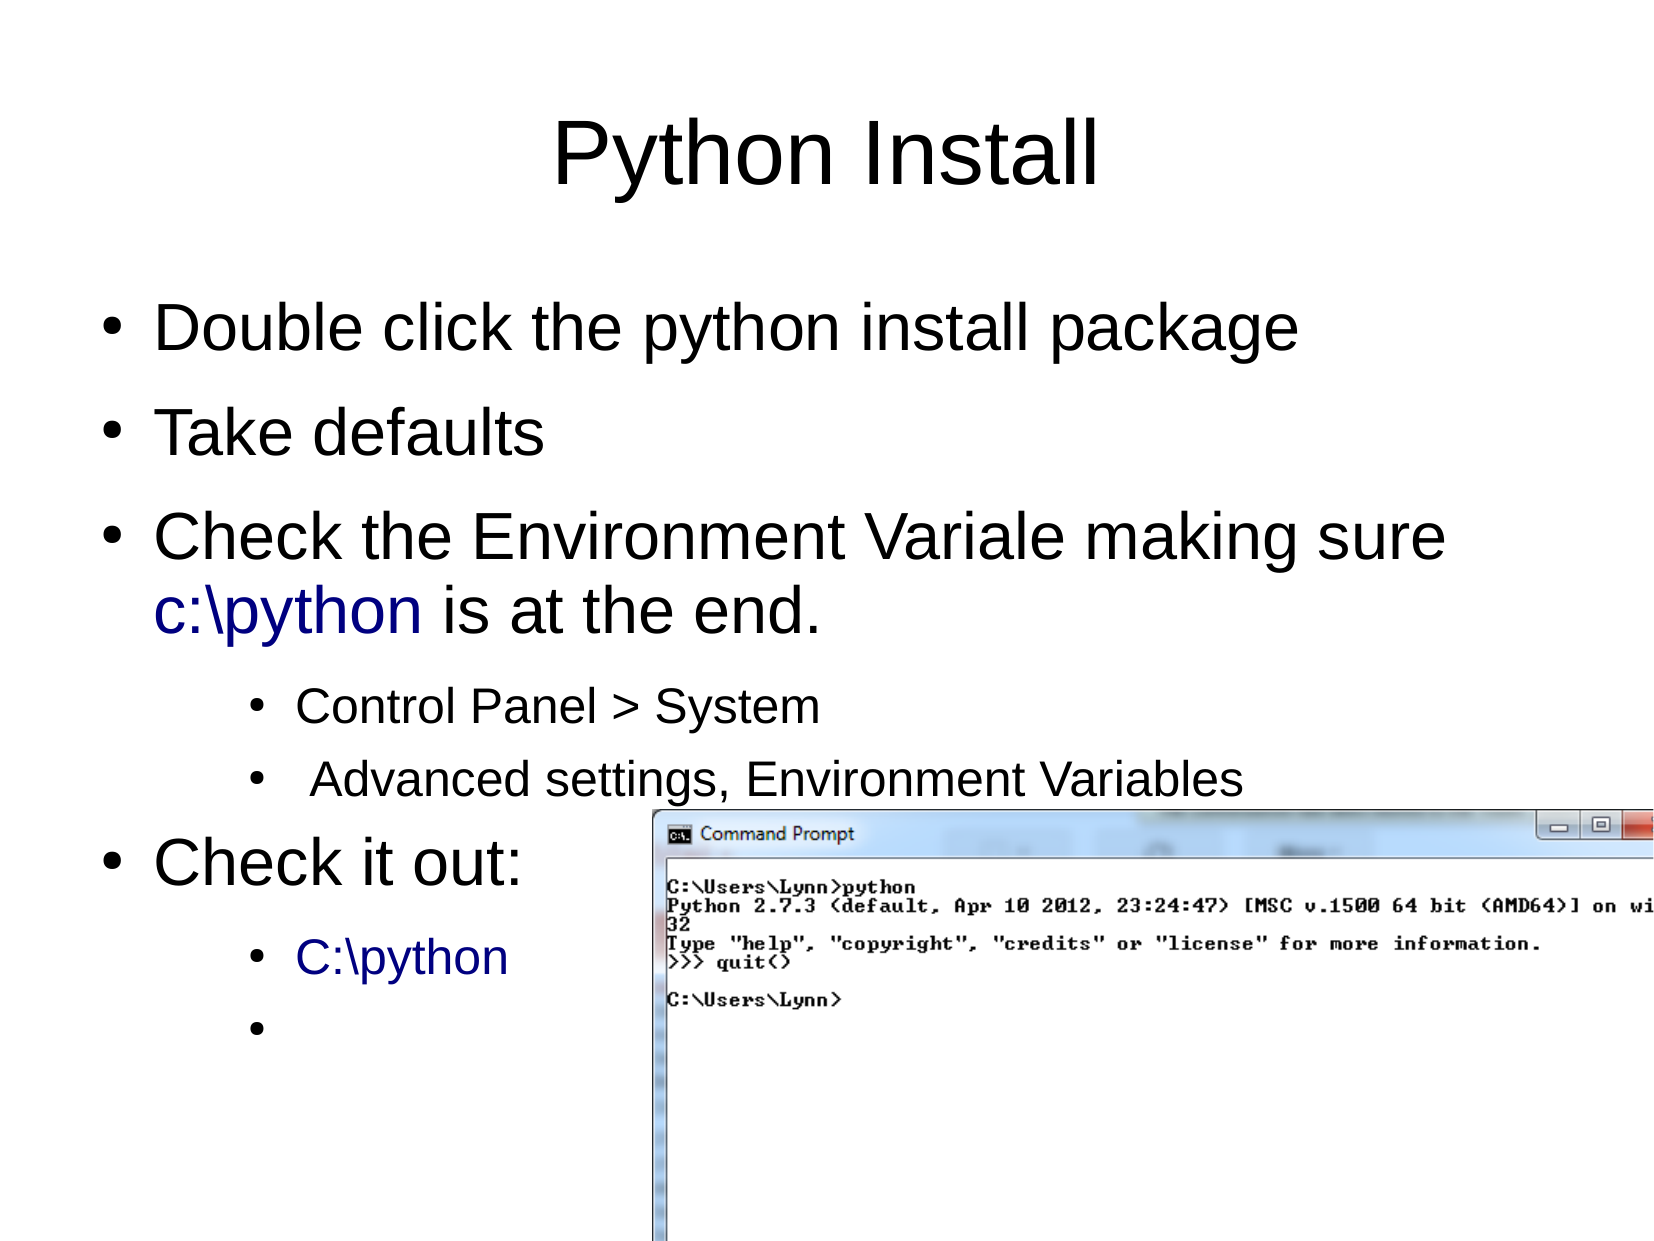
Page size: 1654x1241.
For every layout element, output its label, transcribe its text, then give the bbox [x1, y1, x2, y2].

picture [652, 809, 1654, 1241]
title Python Install [82, 49, 1571, 257]
list Double click the python install package Take defaults Check the Environment Variale making sure c:\python is at the end. Control Panel > System Advanced settings, Environment Variables Check it out: C:\python [82, 290, 1571, 1010]
